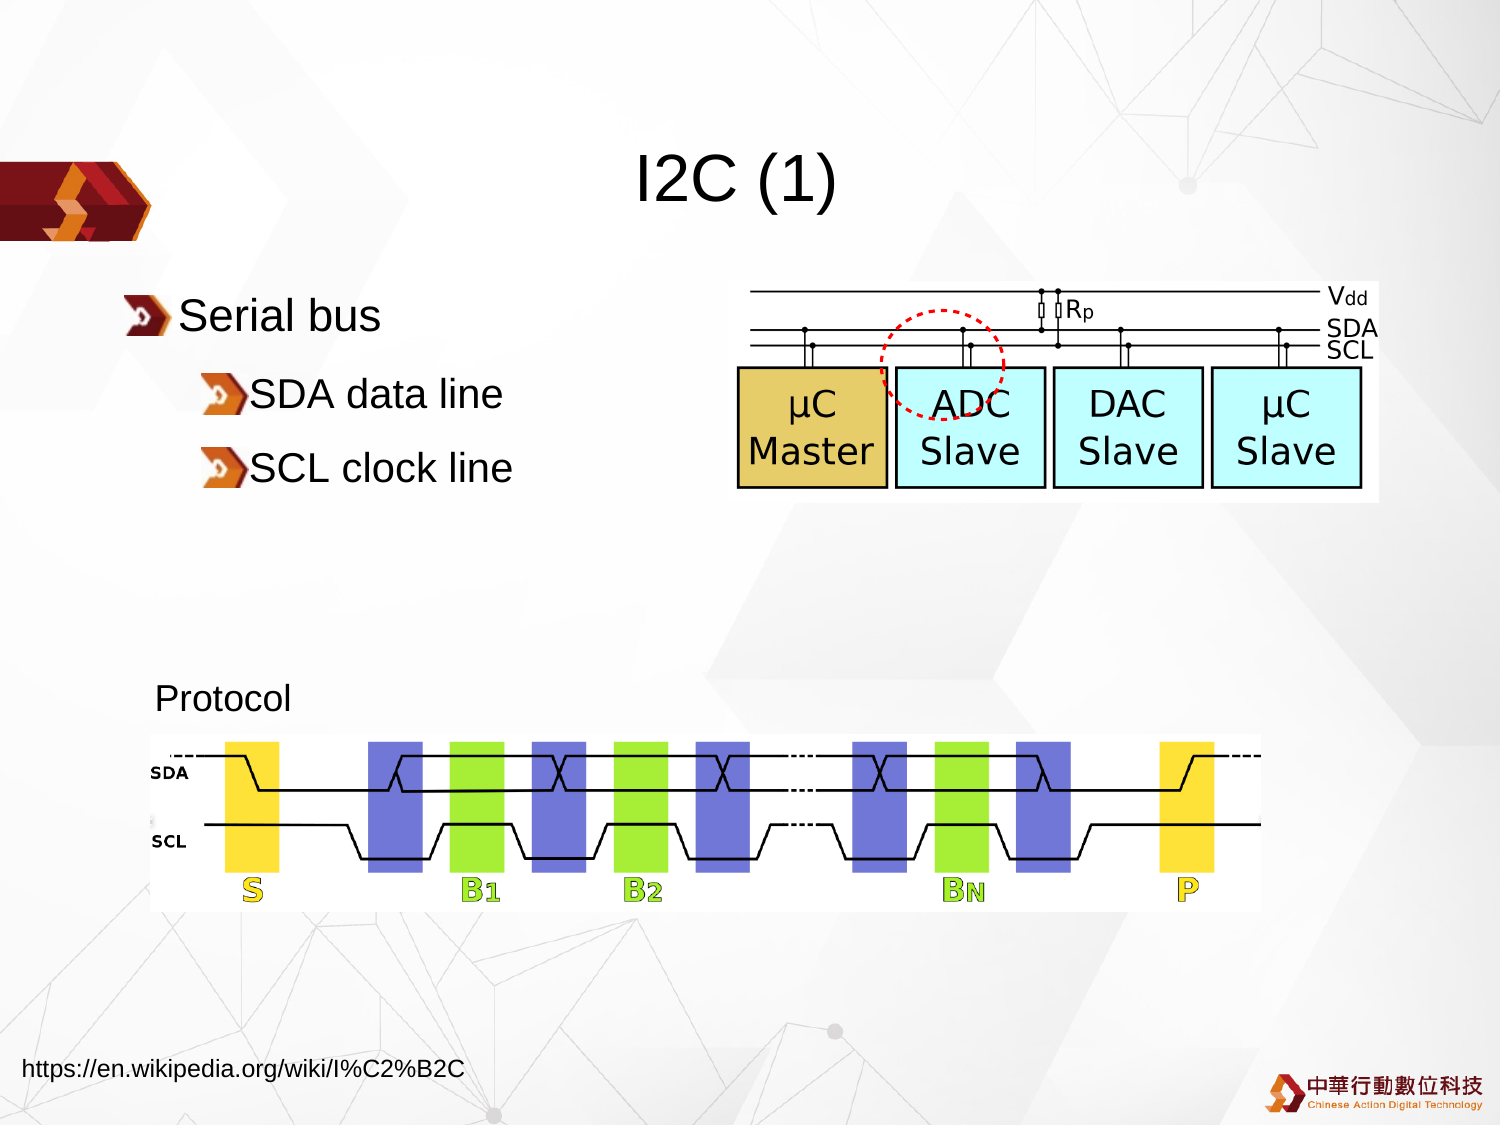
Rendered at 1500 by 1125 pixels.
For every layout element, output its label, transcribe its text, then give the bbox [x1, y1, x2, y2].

list Serial bus SDA data line SCL clock line [107, 290, 1425, 558]
title I2C (1) [107, 101, 1367, 255]
text_box https://en.wikipedia.org/wiki/I%C2%B2C [6, 1046, 723, 1118]
picture [0, 0, 1500, 1125]
text_box Protocol [139, 666, 307, 727]
